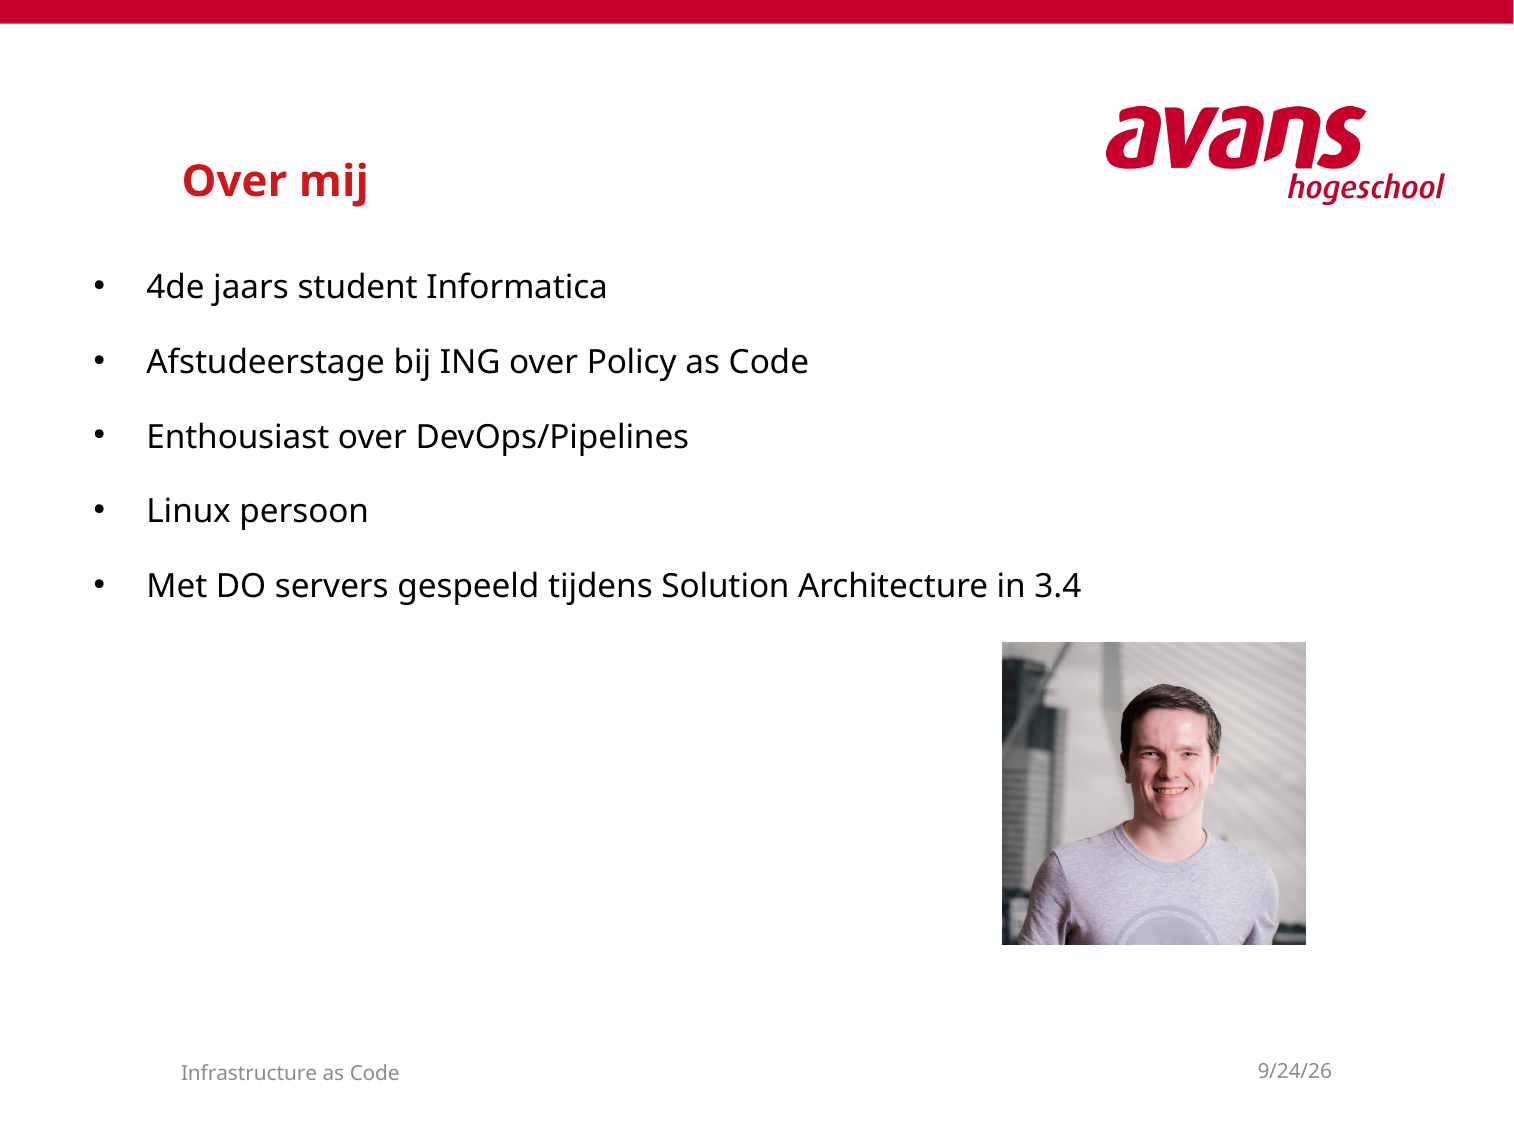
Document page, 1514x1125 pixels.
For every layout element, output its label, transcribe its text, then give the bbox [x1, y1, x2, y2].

list 4de jaars student Informatica Afstudeerstage bij ING over Policy as Code Enthousiast over DevOps/Pipelines Linux persoon Met DO servers gespeeld tijdens Solution Architecture in 3.4 [75, 263, 1438, 916]
picture [1106, 106, 1445, 205]
title Over mij [181, 150, 1028, 209]
picture [1002, 642, 1306, 946]
